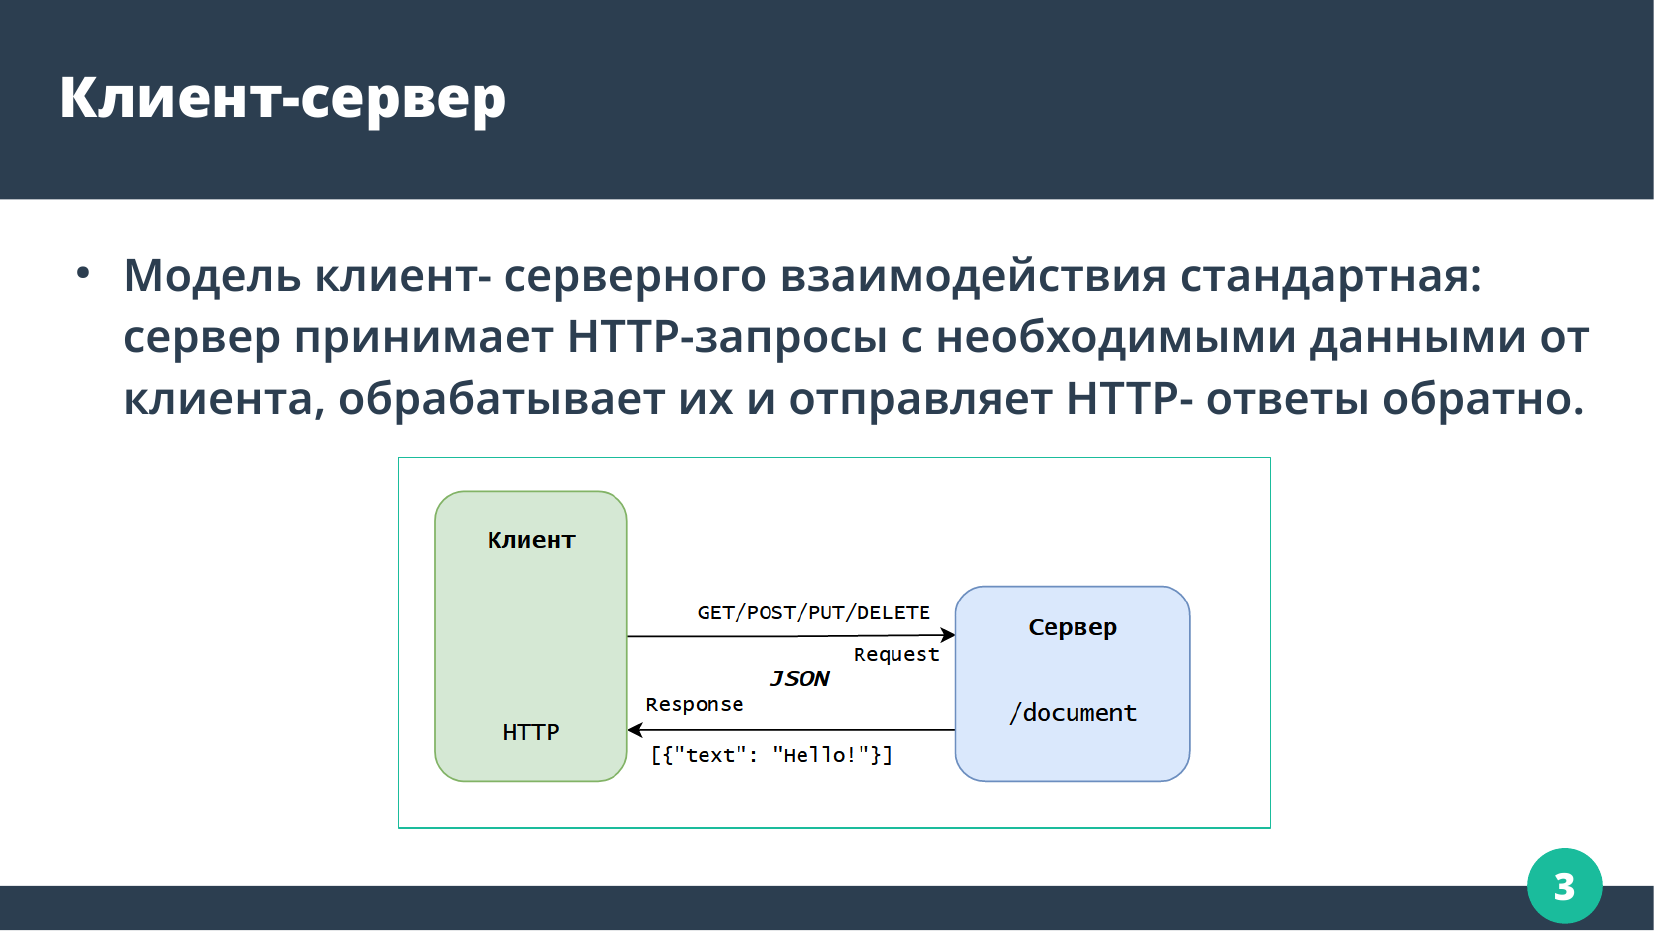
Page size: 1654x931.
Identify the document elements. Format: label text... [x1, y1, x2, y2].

list Модель клиент- серверного взаимодействия стандартная: сервер принимает HTTP-запросы с необходимыми данными от клиента, обрабатывает их и отправляет HTTP- ответы обратно. [59, 243, 1595, 443]
picture [399, 458, 1270, 827]
title Клиент-сервер [59, 37, 1595, 155]
